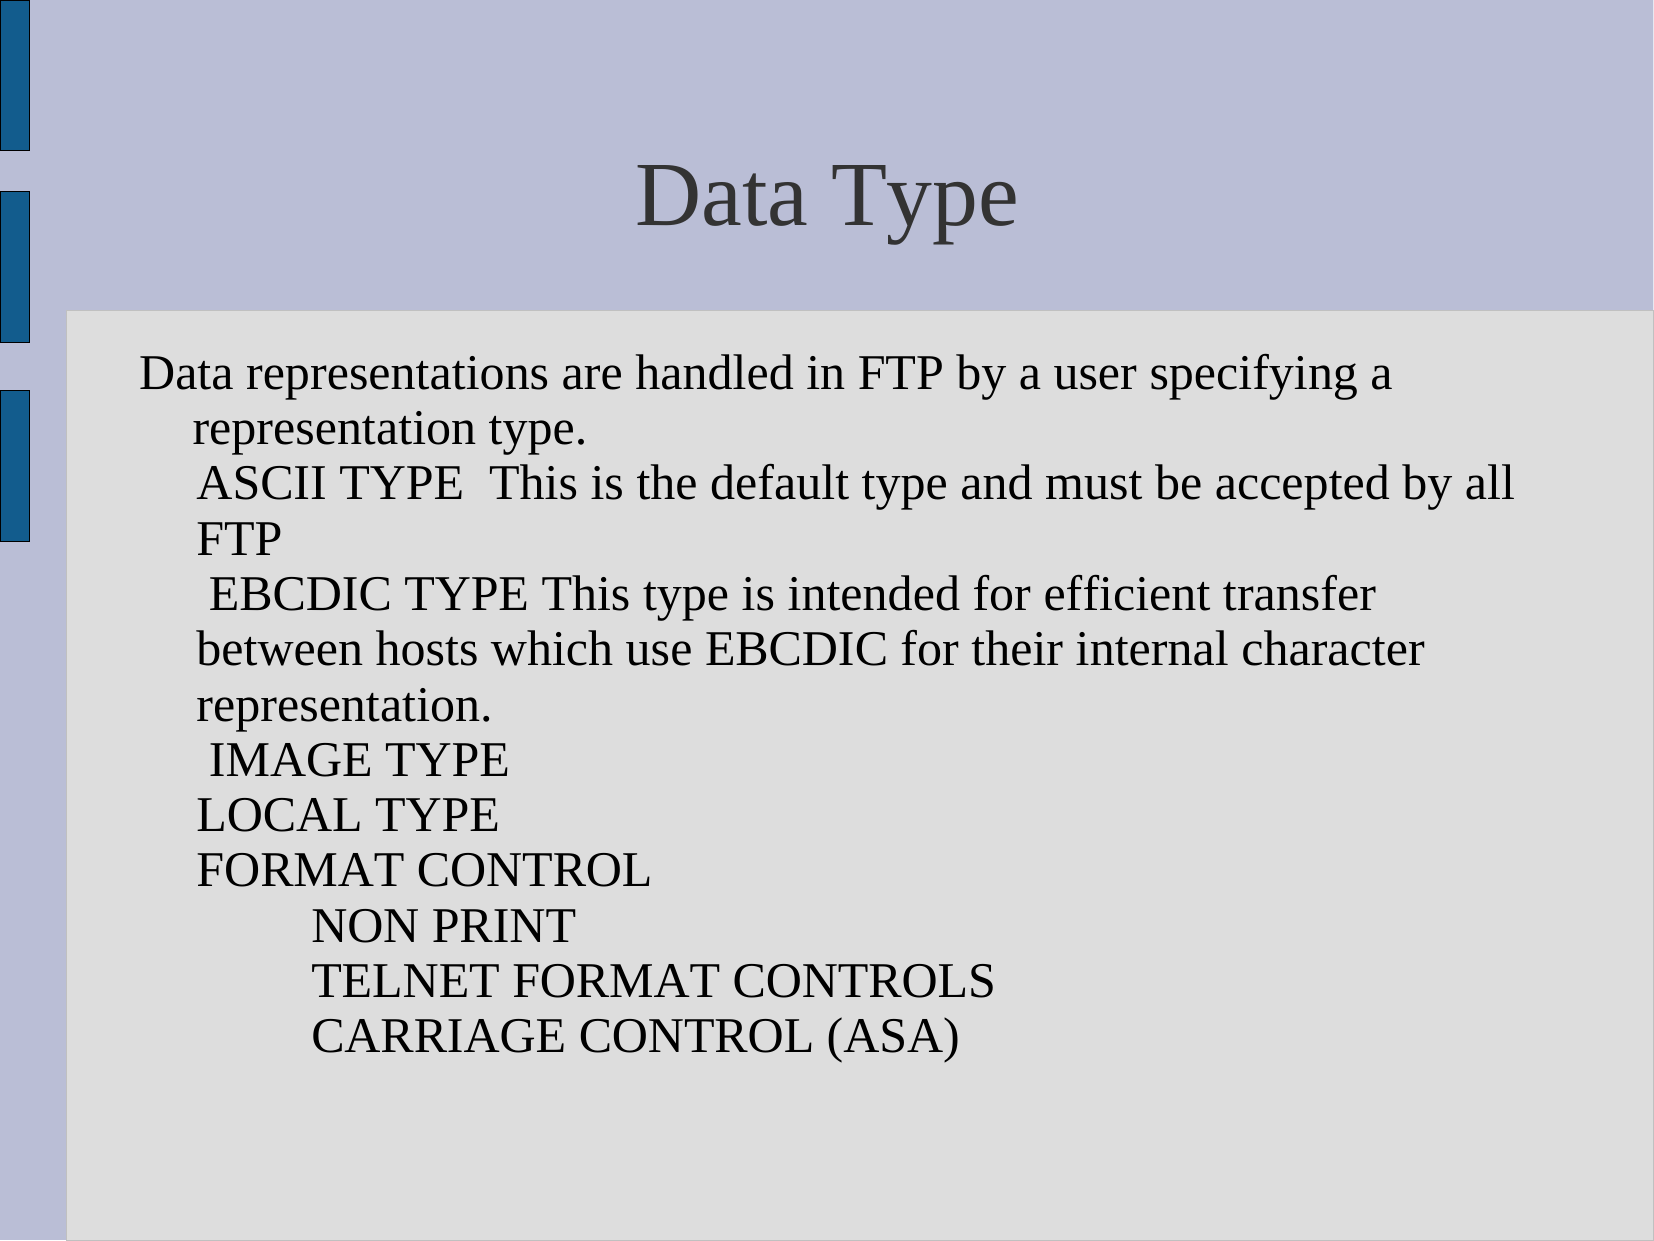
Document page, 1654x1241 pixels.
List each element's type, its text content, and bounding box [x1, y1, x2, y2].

title Data Type [121, 91, 1534, 299]
list Data representations are handled in FTP by a user specifying a representation type. ASCII TYPE This is the default type and must be accepted by all FTP EBCDIC TYPE This type is intended for efficient transfer between hosts which use EBCDIC for their internal character representation. IMAGE TYPE LOCAL TYPE FORMAT CONTROL NON PRINT TELNET FORMAT CONTROLS CARRIAGE CONTROL (ASA) [121, 344, 1534, 1127]
